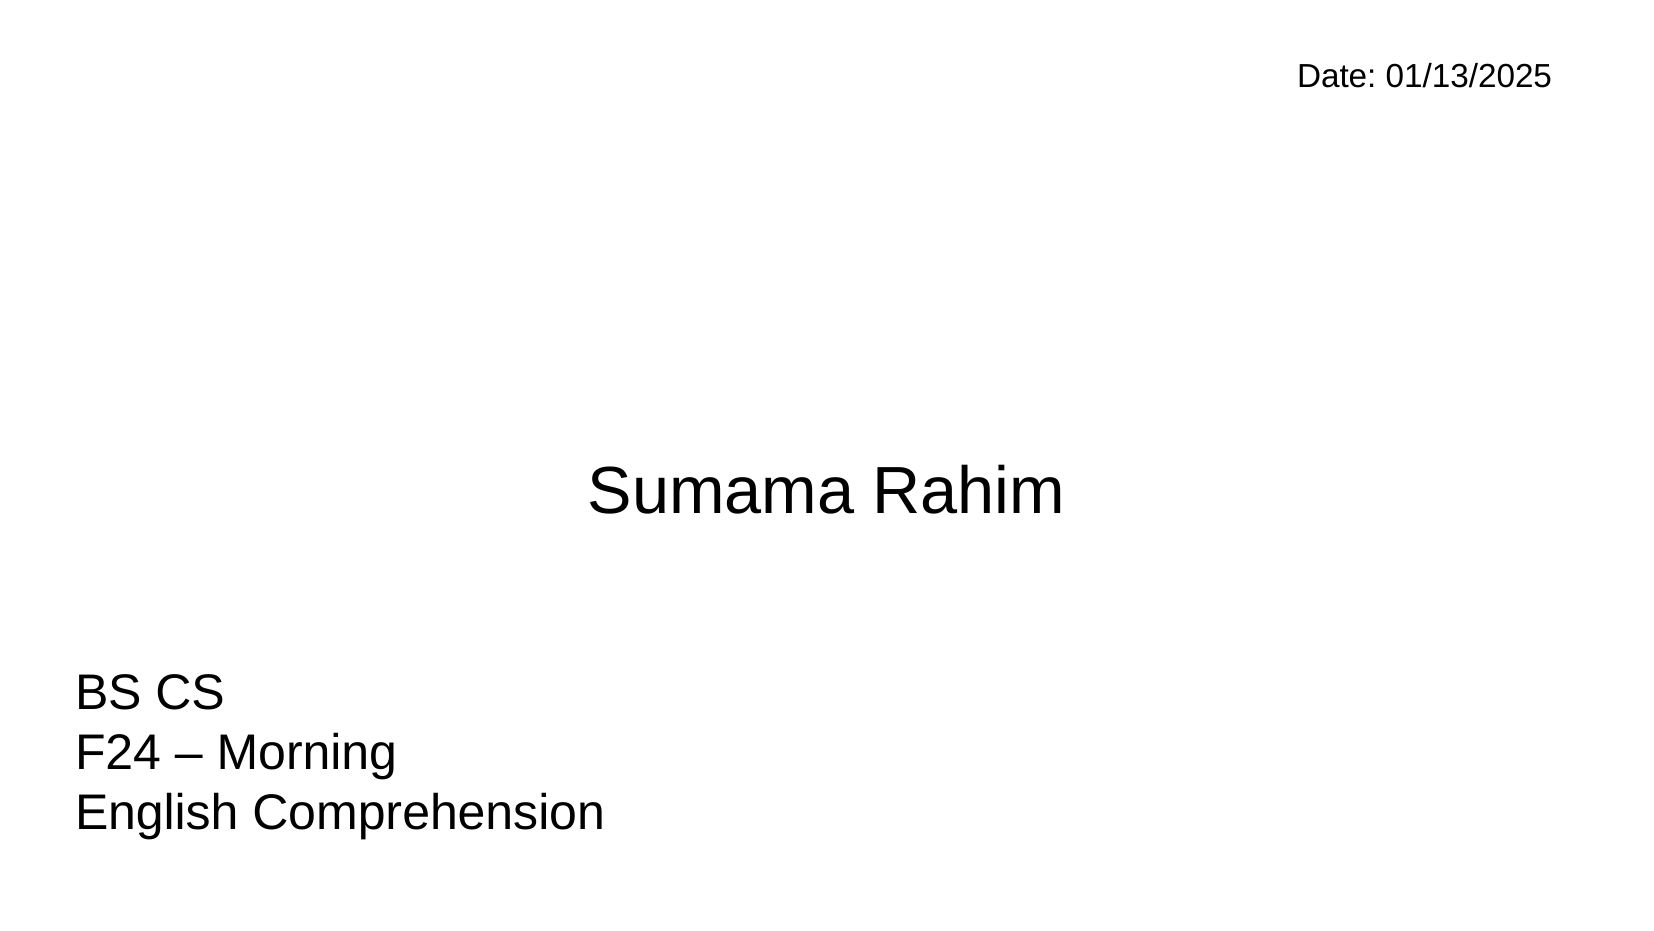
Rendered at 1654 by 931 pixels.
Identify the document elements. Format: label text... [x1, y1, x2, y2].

text_box BS CS F24 – Morning English Comprehension [75, 562, 1563, 931]
subtitle Sumama Rahim [82, 217, 1571, 757]
text_box Date: 01/13/2025 [1237, 37, 1612, 112]
